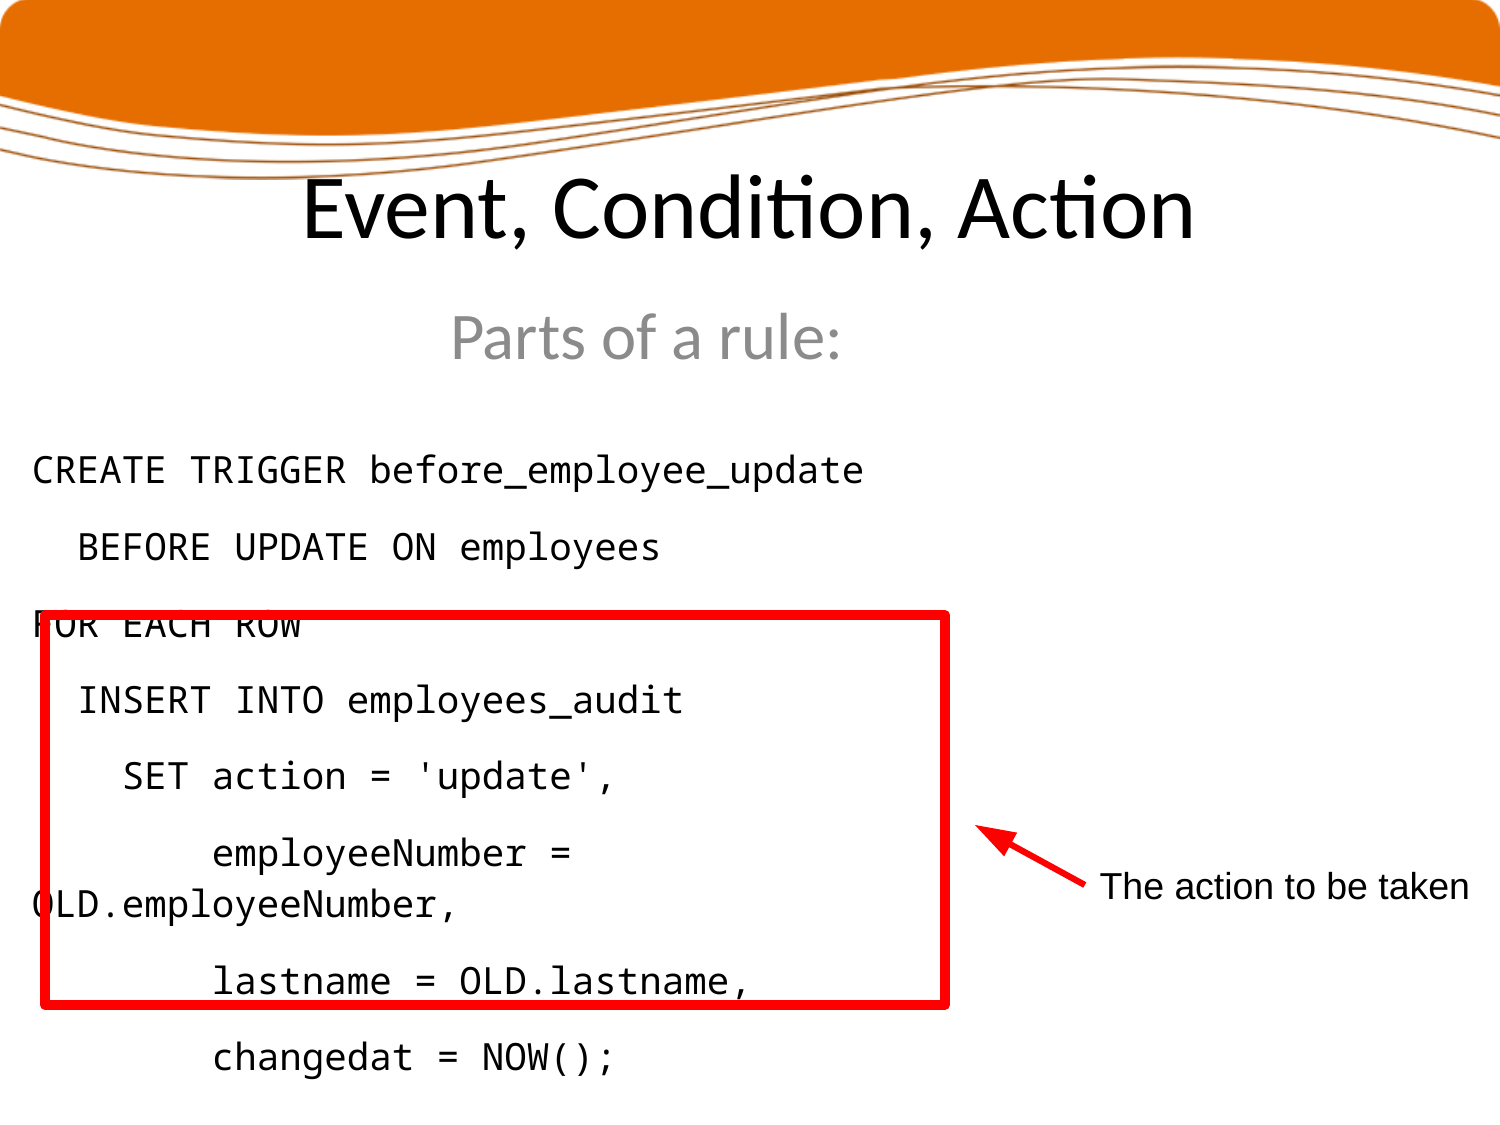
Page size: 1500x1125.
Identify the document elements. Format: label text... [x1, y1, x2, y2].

text_box CREATE TRIGGER before_employee_update BEFORE UPDATE ON employees FOR EACH ROW INSERT INTO employees_audit SET action = 'update', employeeNumber = OLD.employeeNumber, lastname = OLD.lastname, changedat = NOW(); [50, 620, 940, 931]
picture [0, 0, 1500, 180]
text_box The action to be taken [1084, 858, 1486, 916]
text_box CREATE TRIGGER before_employee_update BEFORE UPDATE ON employees FOR EACH ROW INSERT INTO employees_audit SET action = 'update', employeeNumber = OLD.employeeNumber, lastname = OLD.lastname, changedat = NOW(); [17, 436, 1036, 931]
subtitle Parts of a rule: [435, 931, 940, 982]
subtitle Parts of a rule: [435, 285, 1486, 880]
title Event, Condition, Action [75, 125, 1425, 279]
subtitle Parts of a rule: [950, 863, 1486, 982]
